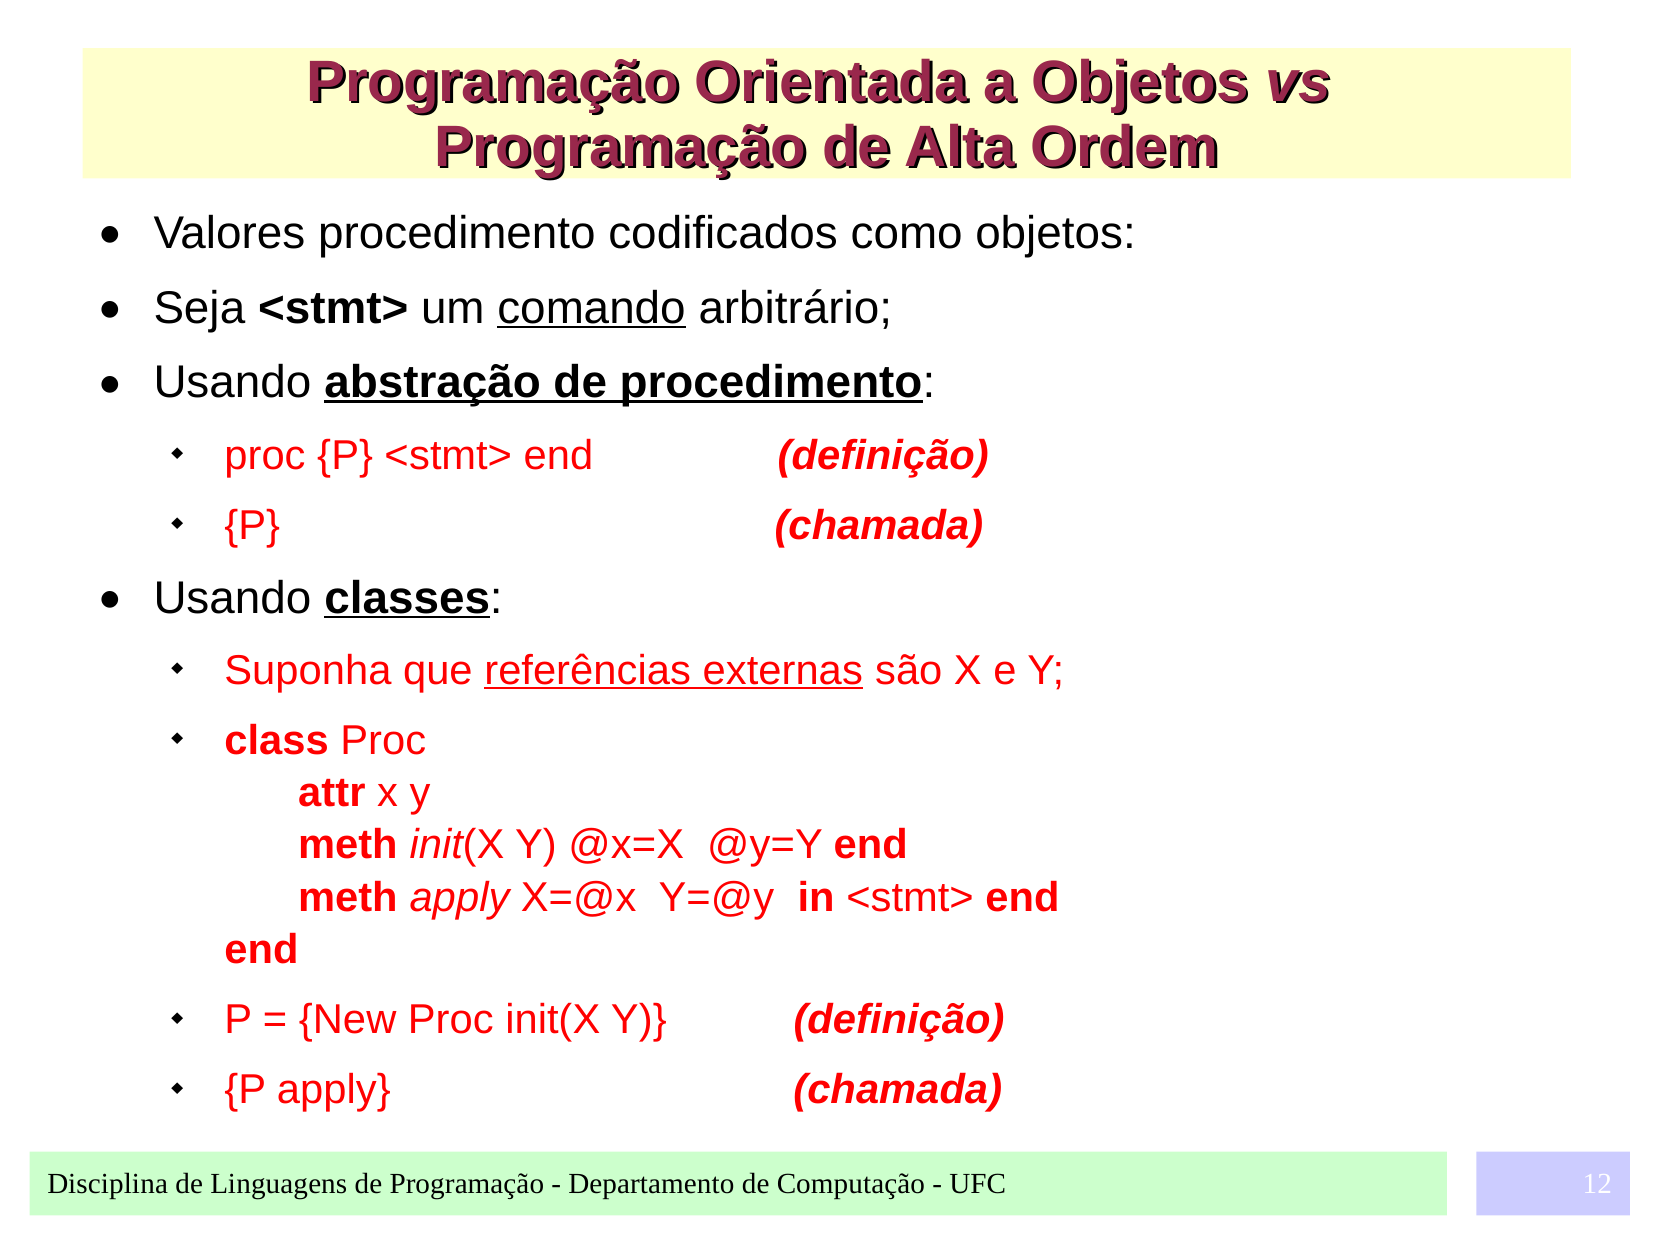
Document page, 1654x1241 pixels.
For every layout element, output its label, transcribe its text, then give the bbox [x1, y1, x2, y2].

list Valores procedimento codificados como objetos: Seja <stmt> um comando arbitrário; Usando abstração de procedimento: proc {P} <stmt> end (definição) {P} (chamada) Usando classes: Suponha que referências externas são X e Y; class Proc attr x y meth init(X Y) @x=X @y=Y end meth apply X=@x Y=@y in <stmt> end end P = {New Proc init(X Y)} (definição) {P apply} (chamada) [82, 206, 1571, 1137]
title Programação Orientada a Objetos vs Programação de Alta Ordem [82, 48, 1571, 179]
